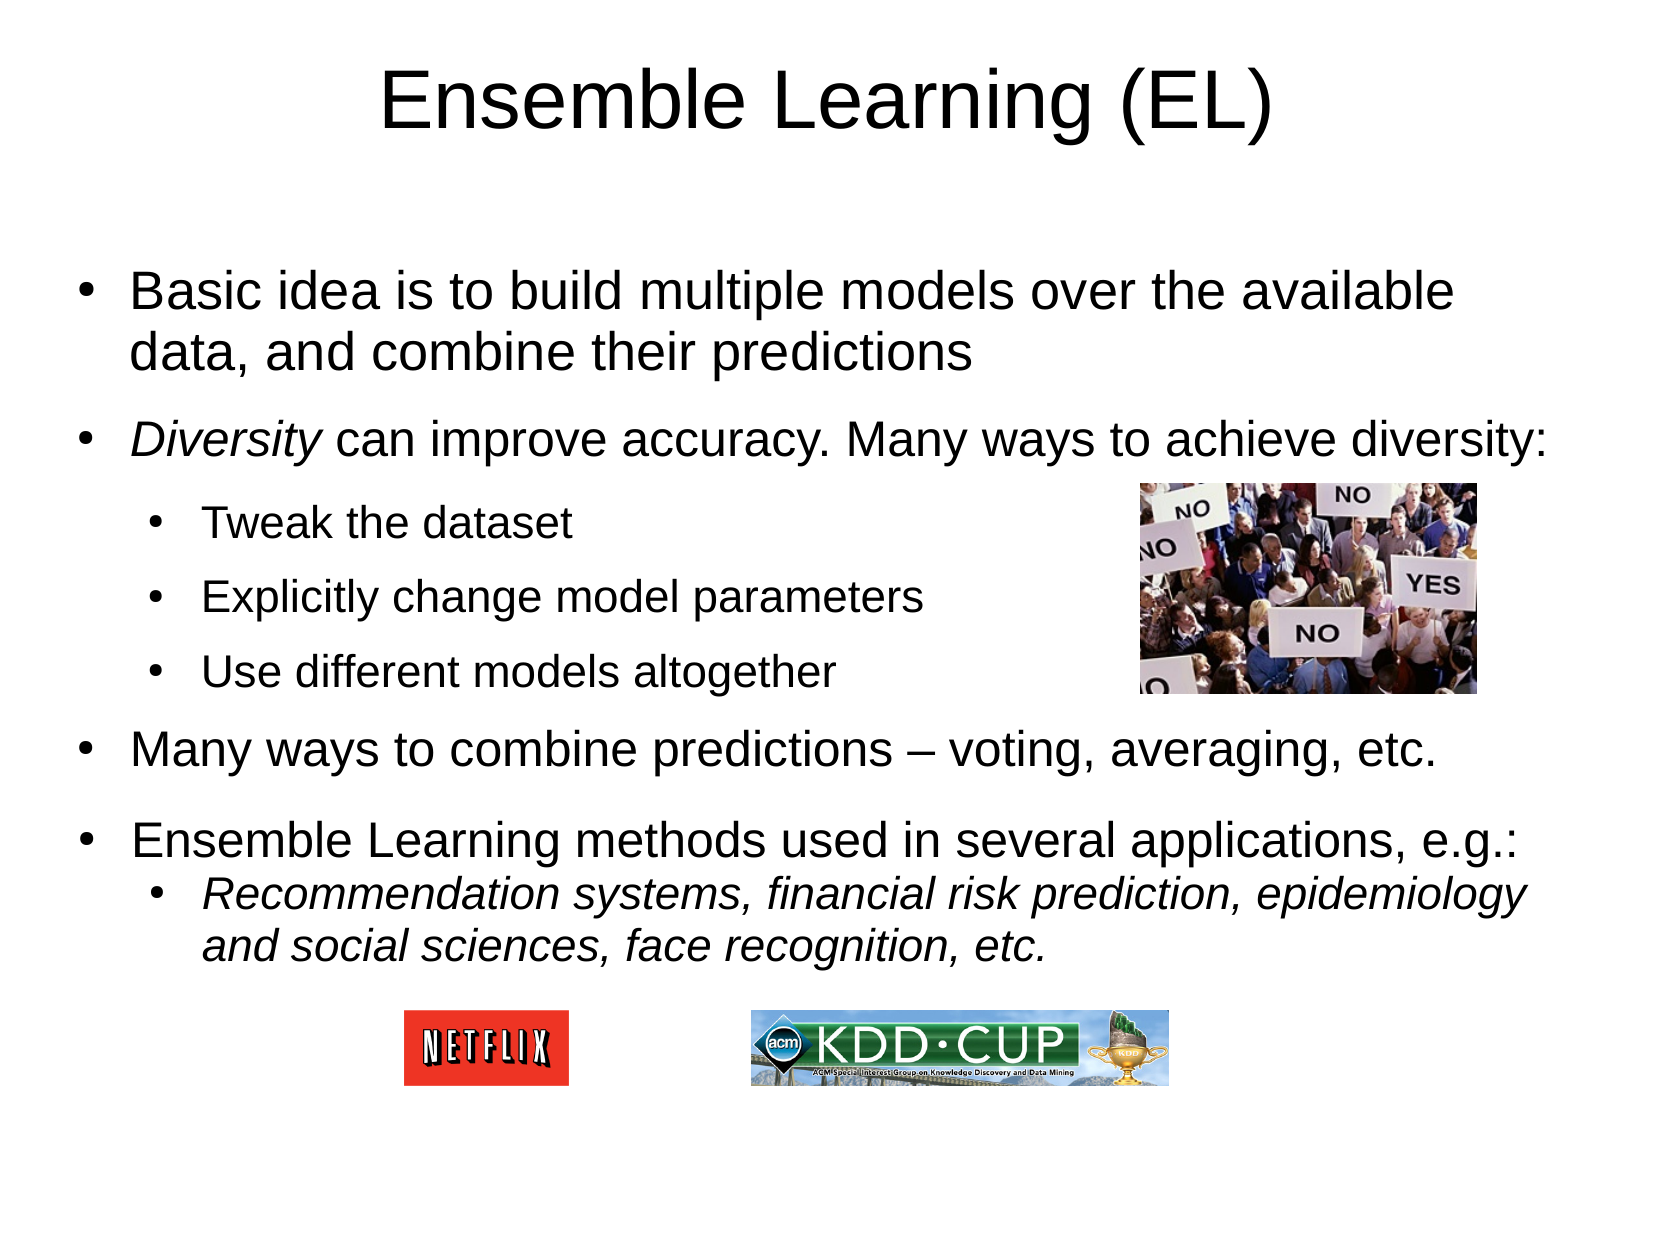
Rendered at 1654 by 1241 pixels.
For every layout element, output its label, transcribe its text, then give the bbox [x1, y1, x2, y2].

picture [1140, 483, 1477, 694]
list Basic idea is to build multiple models over the available data, and combine their predictions Diversity can improve accuracy. Many ways to achieve diversity: Tweak the dataset Explicitly change model parameters Use different models altogether Many ways to combine predictions – voting, averaging, etc. [59, 260, 1589, 1080]
title Ensemble Learning (EL) [83, 49, 1572, 151]
text_box Ensemble Learning methods used in several applications, e.g.: Recommendation systems, financial risk prediction, epidemiology and social sciences, face recognition, etc. [45, 805, 1546, 1156]
